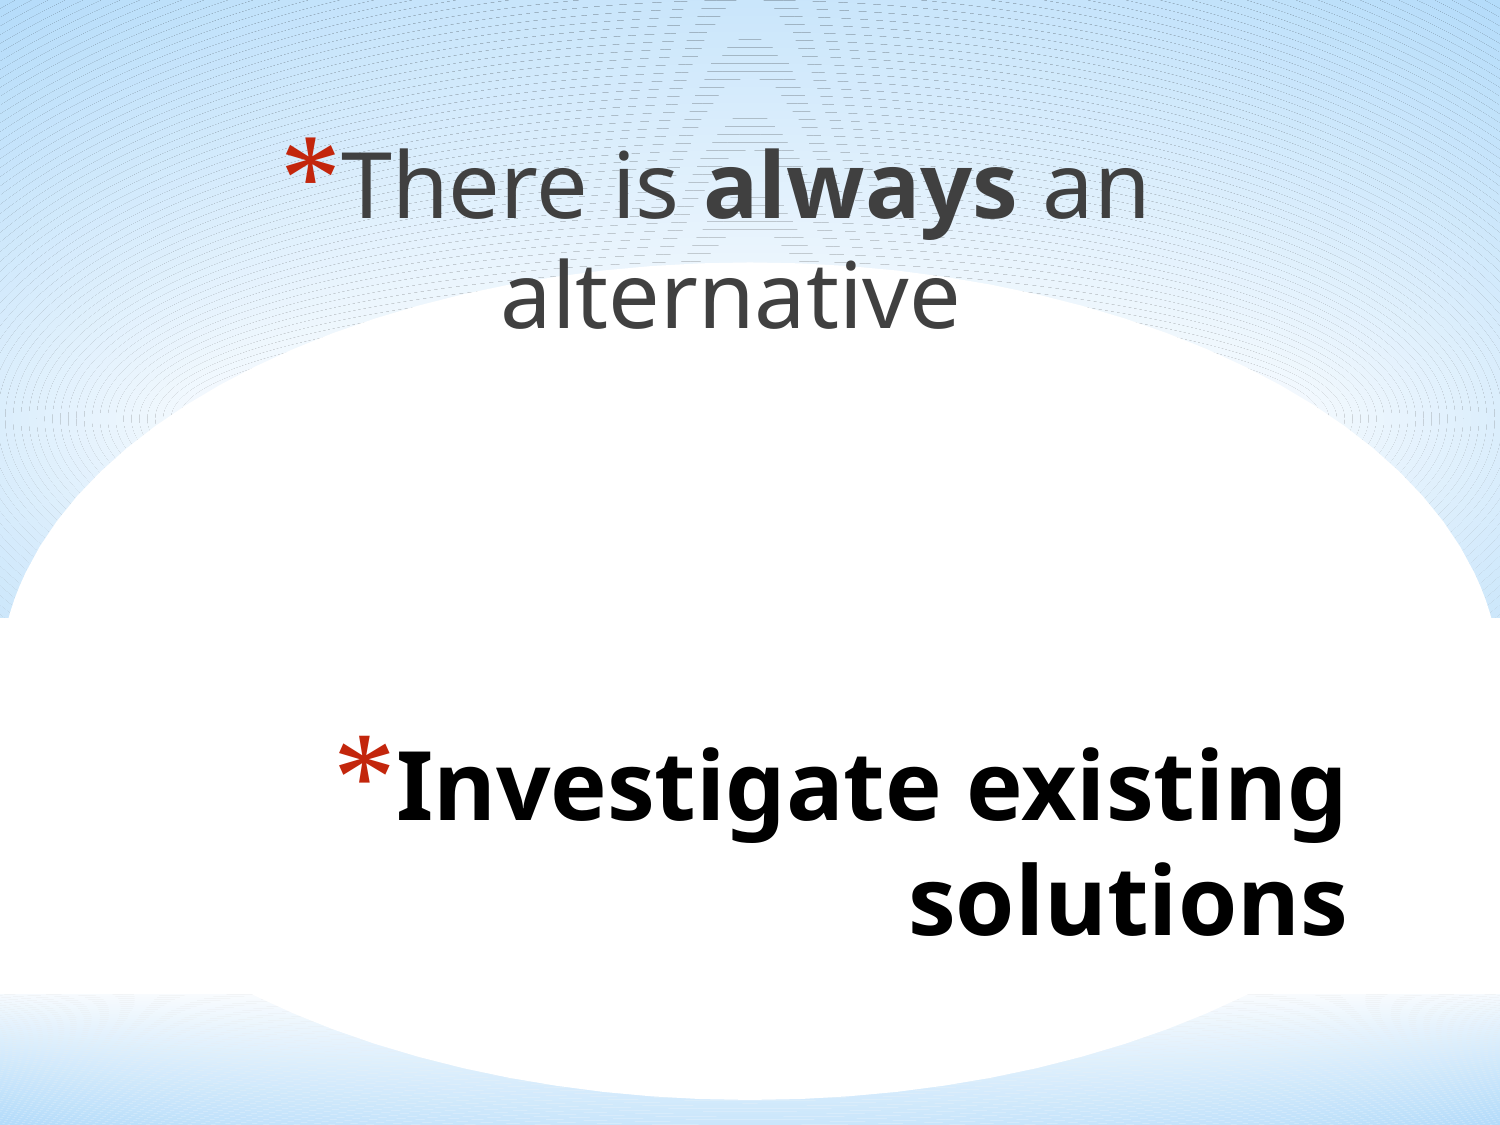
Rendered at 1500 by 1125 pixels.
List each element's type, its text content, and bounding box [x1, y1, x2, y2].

title Investigate existing solutions [139, 717, 1363, 905]
list There is always an alternative [187, 120, 1238, 690]
